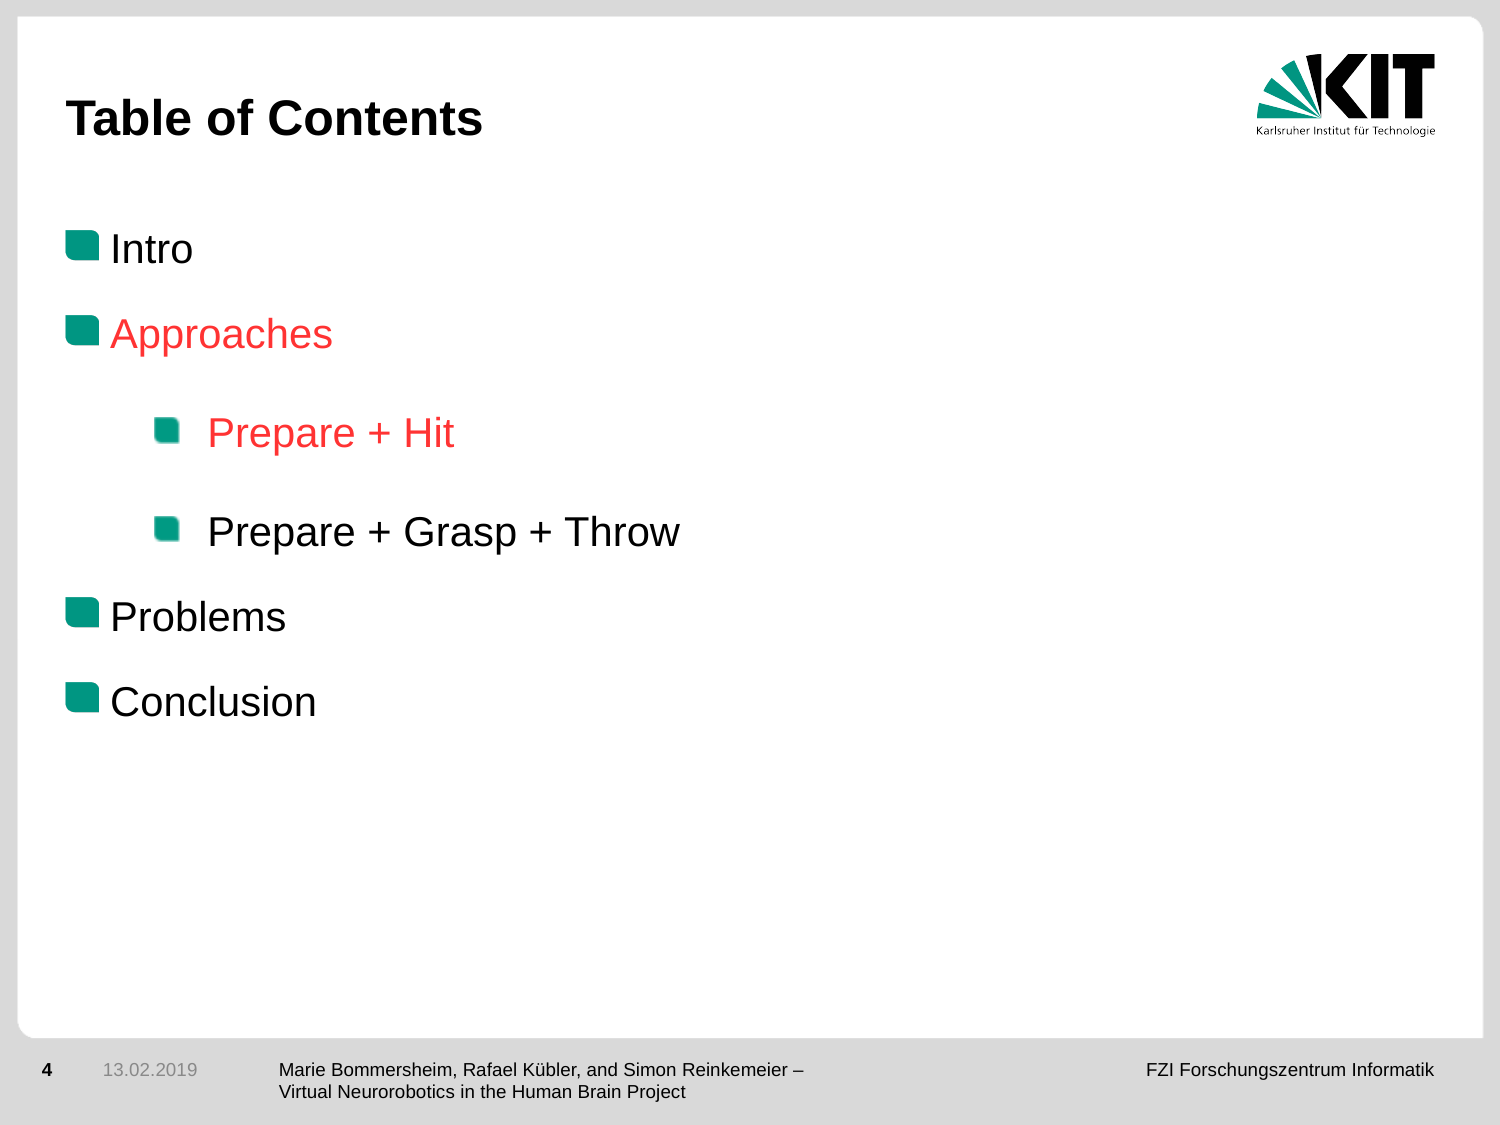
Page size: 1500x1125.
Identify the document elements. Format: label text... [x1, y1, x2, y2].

list Intro Approaches Prepare + Hit Prepare + Grasp + Throw Problems Conclusion [65, 197, 1435, 1002]
slide_number <Foliennummer> [41, 1057, 96, 1106]
title Table of Contents [65, 64, 1192, 147]
picture [0, 0, 1500, 1125]
slide_number 13.02.2019 [102, 1057, 272, 1118]
